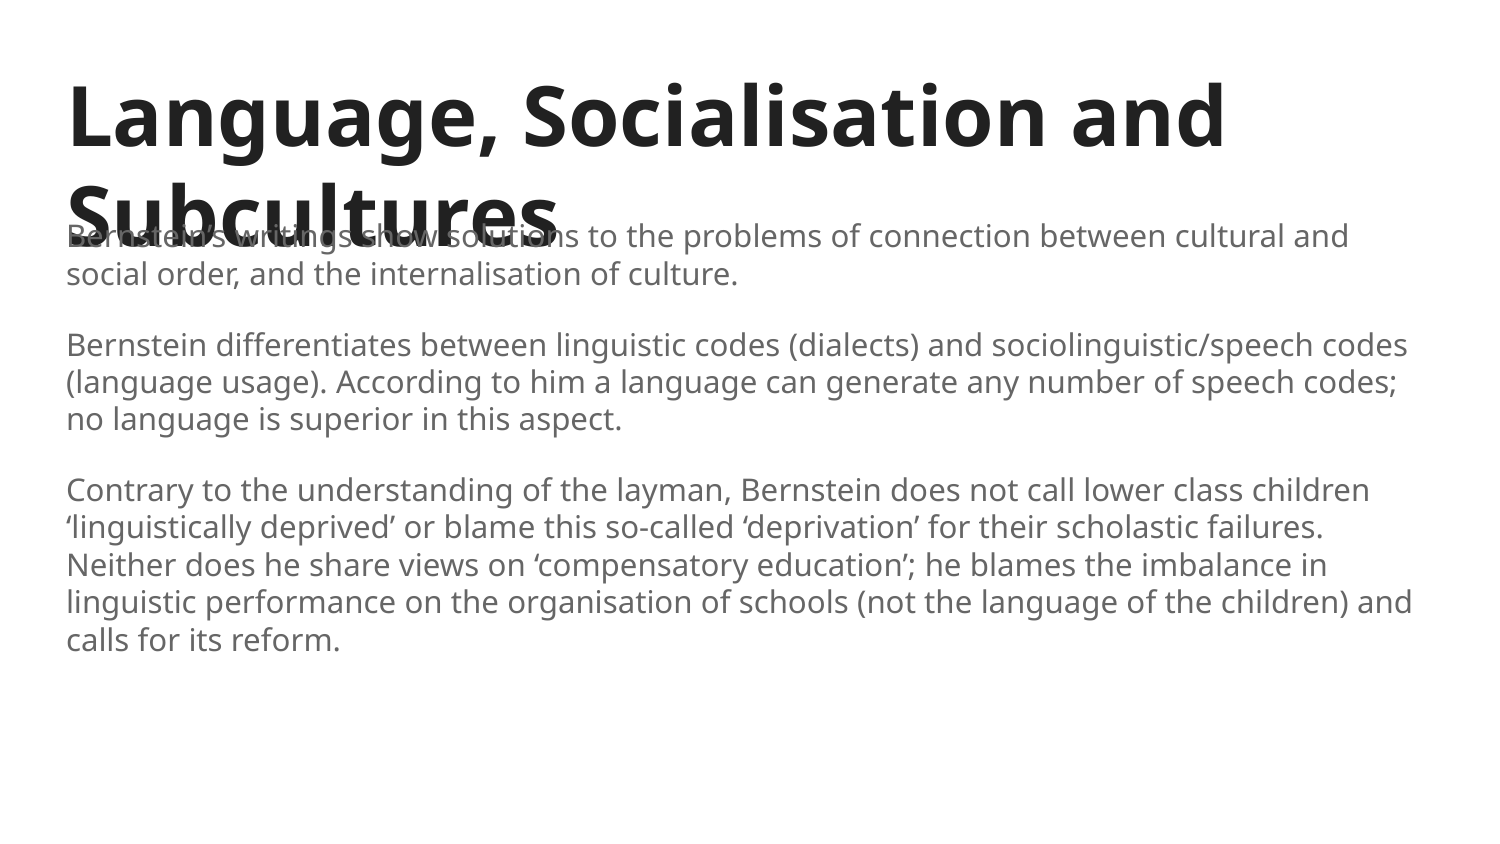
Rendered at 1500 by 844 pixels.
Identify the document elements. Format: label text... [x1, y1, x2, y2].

title Language, Socialisation and Subcultures [51, 48, 1449, 180]
list Bernstein’s writings show solutions to the problems of connection between cultural and social order, and the internalisation of culture. Bernstein differentiates between linguistic codes (dialects) and sociolinguistic/speech codes (language usage). According to him a language can generate any number of speech codes; no language is superior in this aspect. Contrary to the understanding of the layman, Bernstein does not call lower class children ‘linguistically deprived’ or blame this so-called ‘deprivation’ for their scholastic failures. Neither does he share views on ‘compensatory education’; he blames the imbalance in linguistic performance on the organisation of schools (not the language of the children) and calls for its reform. [51, 201, 1449, 763]
